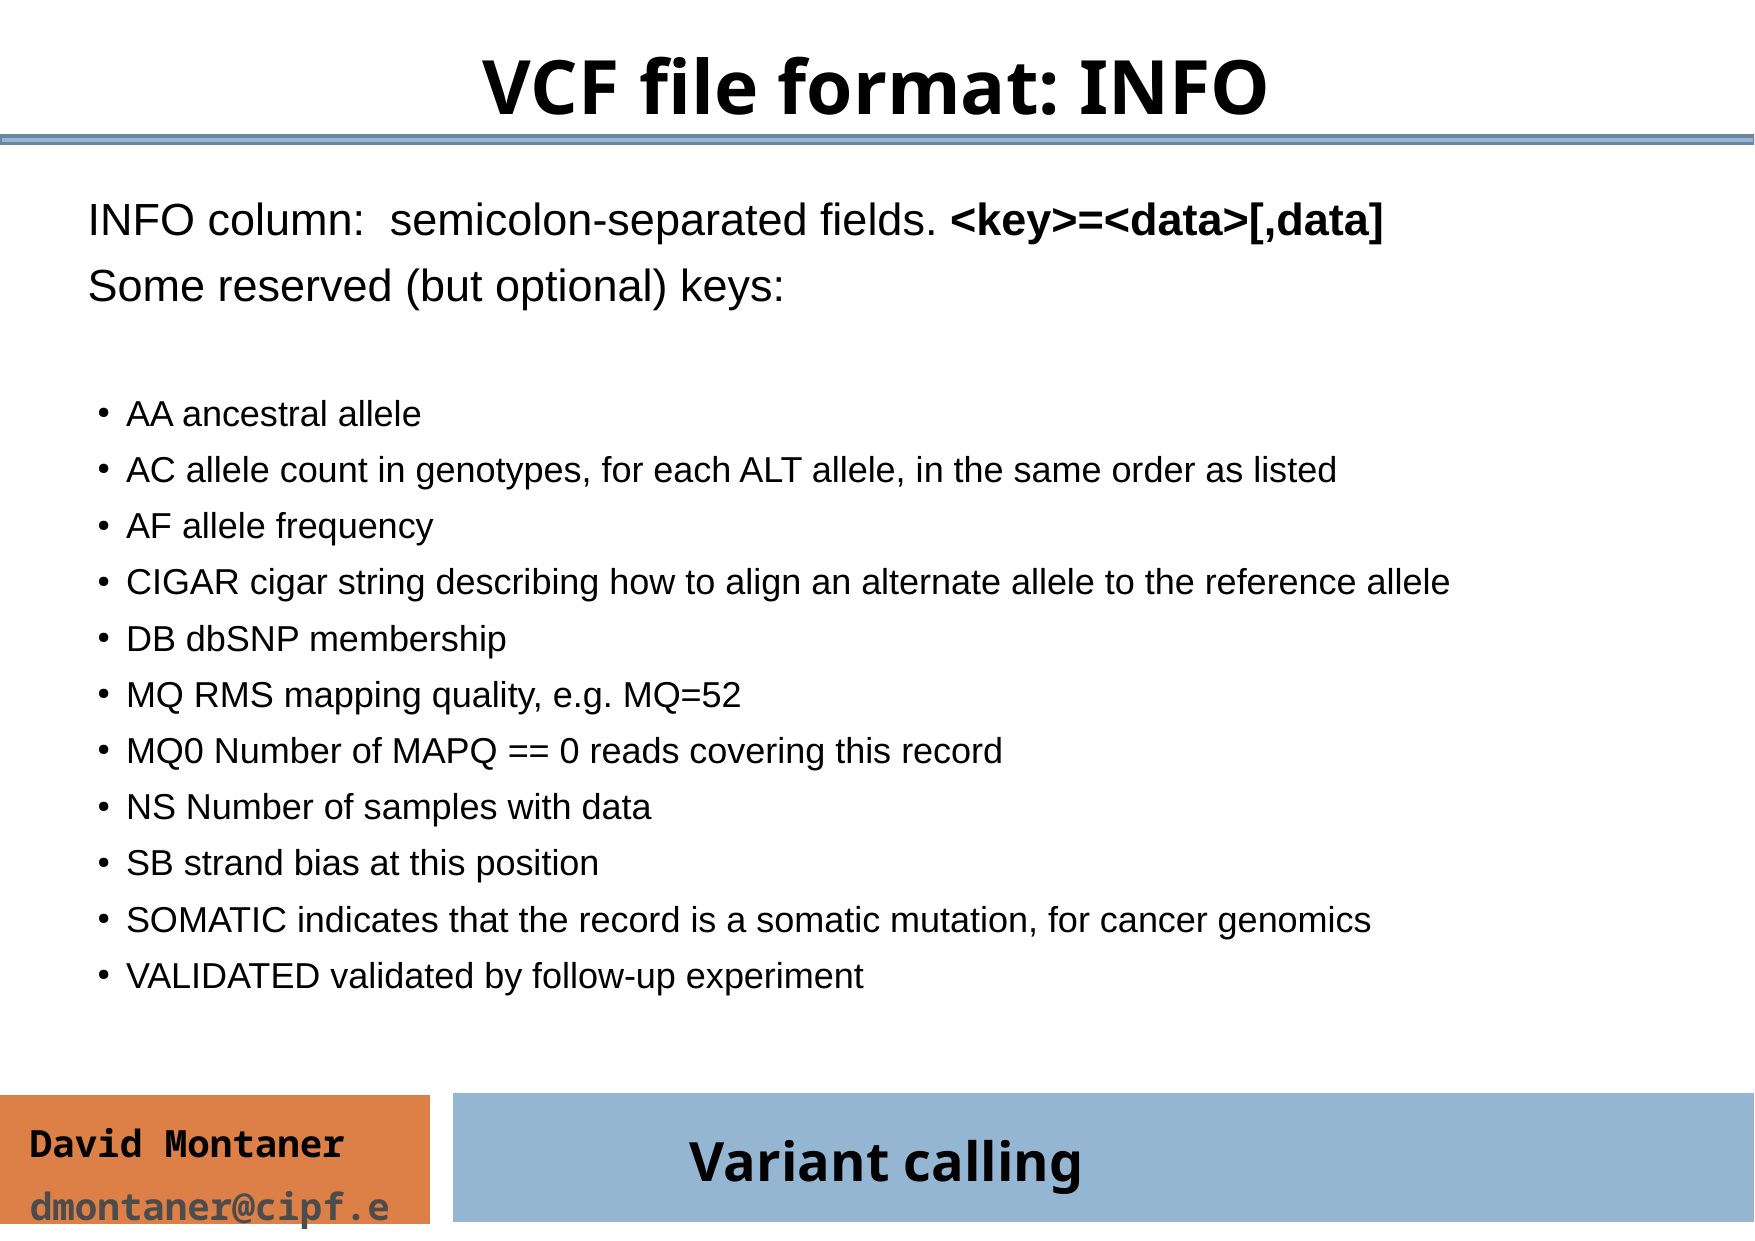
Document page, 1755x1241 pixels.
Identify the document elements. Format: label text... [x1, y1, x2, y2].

text_box VCF file format: INFO [67, 27, 1688, 129]
text_box David Montaner dmontaner@cipf.es [15, 1110, 406, 1213]
list INFO column: semicolon-separated fields. <key>=<data>[,data] Some reserved (but optional) keys: AA ancestral allele AC allele count in genotypes, for each ALT allele, in the same order as listed AF allele frequency CIGAR cigar string describing how to align an alternate allele to the reference allele DB dbSNP membership MQ RMS mapping quality, e.g. MQ=52 MQ0 Number of MAPQ == 0 reads covering this record NS Number of samples with data SB strand bias at this position SOMATIC indicates that the record is a somatic mutation, for cancer genomics VALIDATED validated by follow-up experiment [87, 195, 1632, 1010]
text_box [0, 136, 1754, 144]
text_box Variant calling [675, 1116, 1726, 1194]
